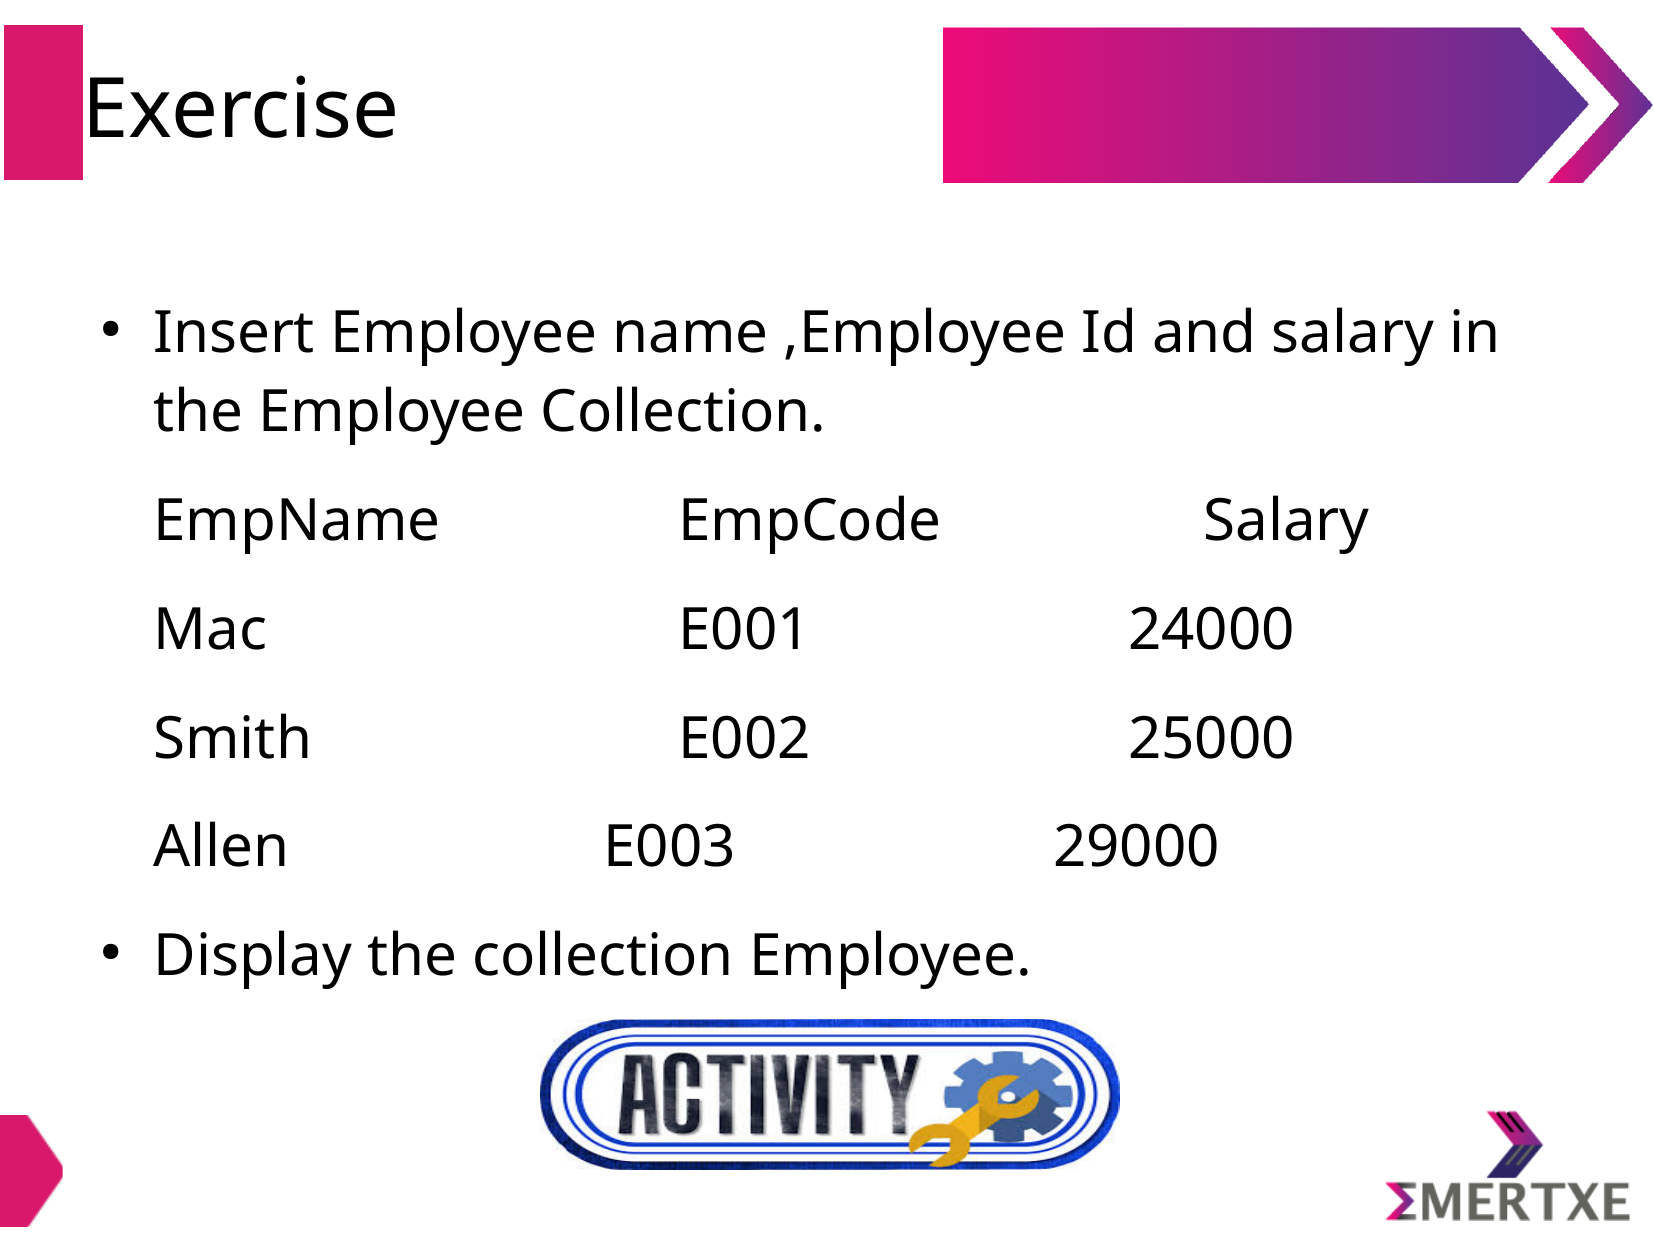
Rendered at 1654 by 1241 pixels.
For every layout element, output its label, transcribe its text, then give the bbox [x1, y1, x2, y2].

picture [540, 1019, 1120, 1170]
title Exercise [82, 2, 1571, 210]
picture [1385, 1107, 1631, 1221]
list Insert Employee name ,Employee Id and salary in the Employee Collection. EmpName EmpCode Salary Mac E001 24000 Smith E002 25000 Allen E003 29000 Display the collection Employee. [82, 290, 1571, 1010]
picture [1571, 27, 1653, 183]
